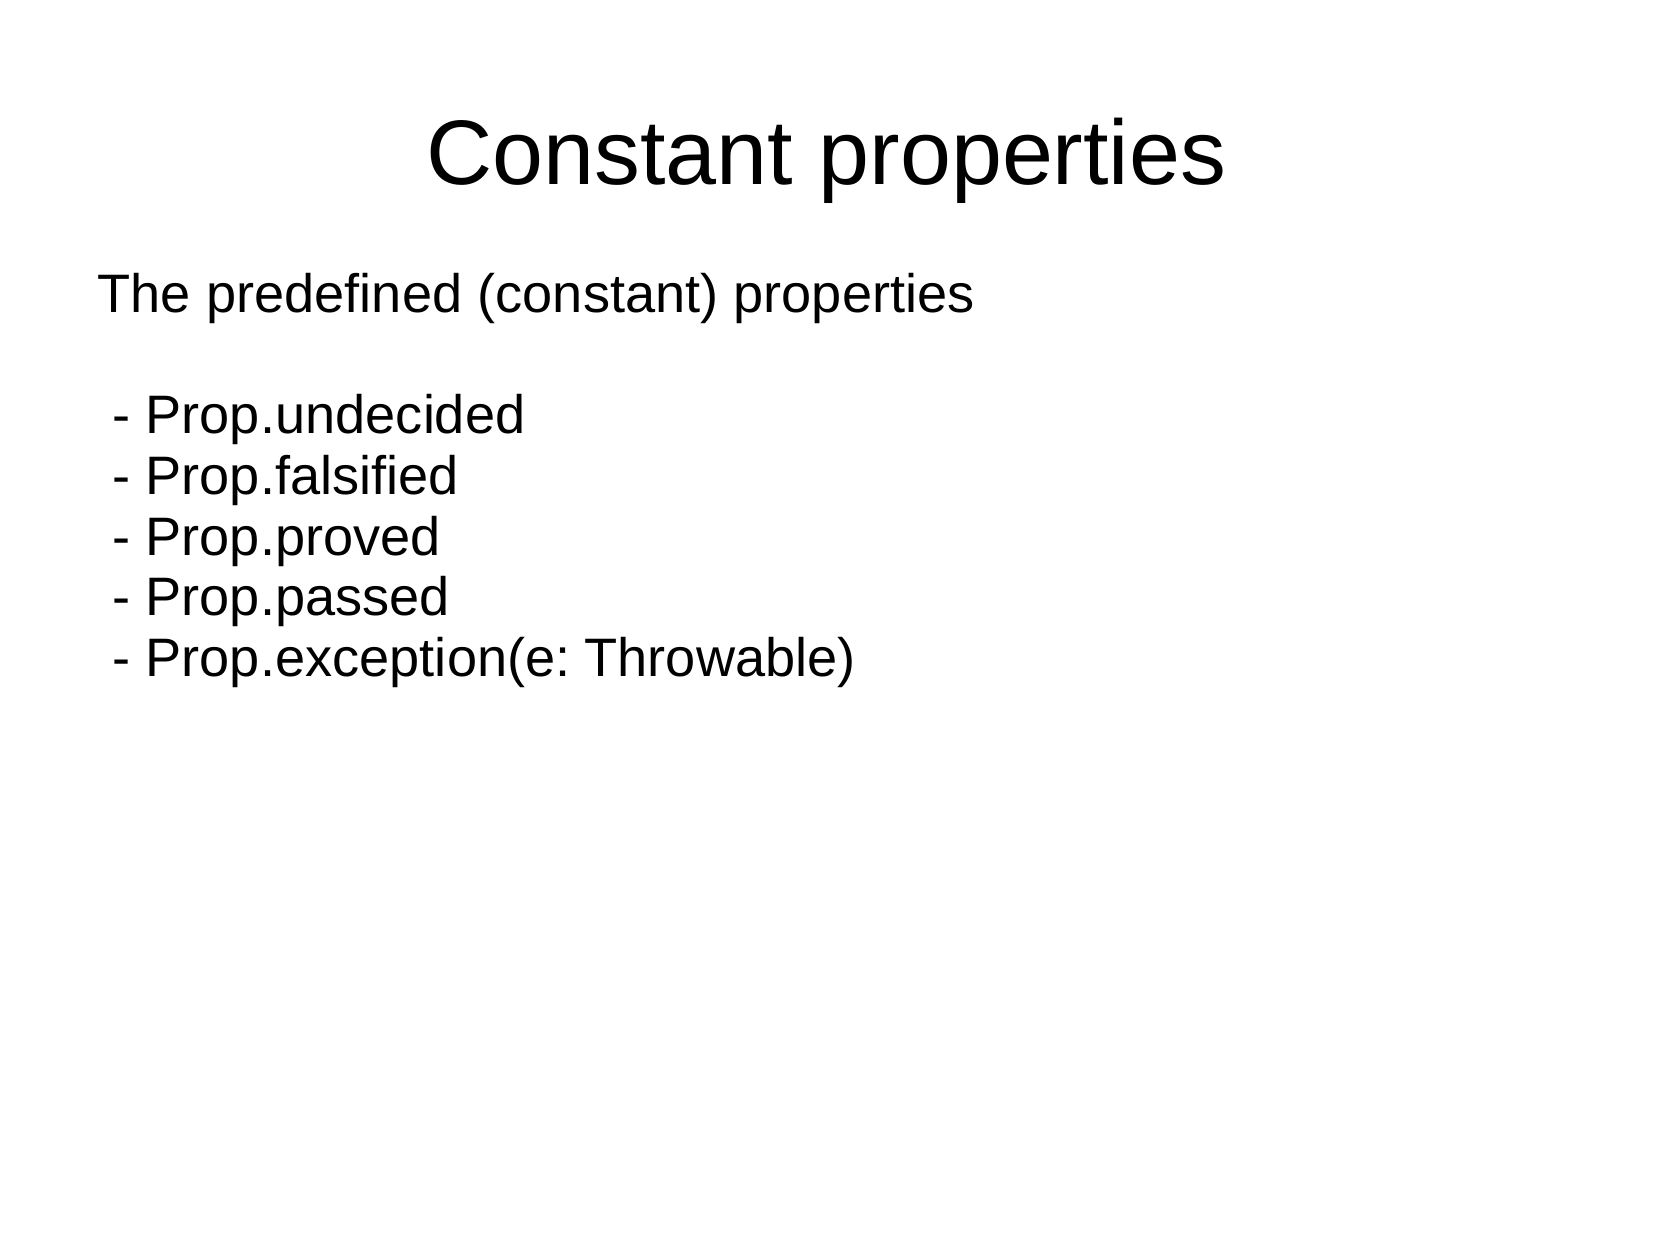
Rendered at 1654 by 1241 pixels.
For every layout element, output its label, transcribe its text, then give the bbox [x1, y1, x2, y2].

text_box The predefined (constant) properties - Prop.undecided - Prop.falsified - Prop.proved - Prop.passed - Prop.exception(e: Throwable) [82, 256, 1542, 696]
title Constant properties [82, 49, 1571, 257]
